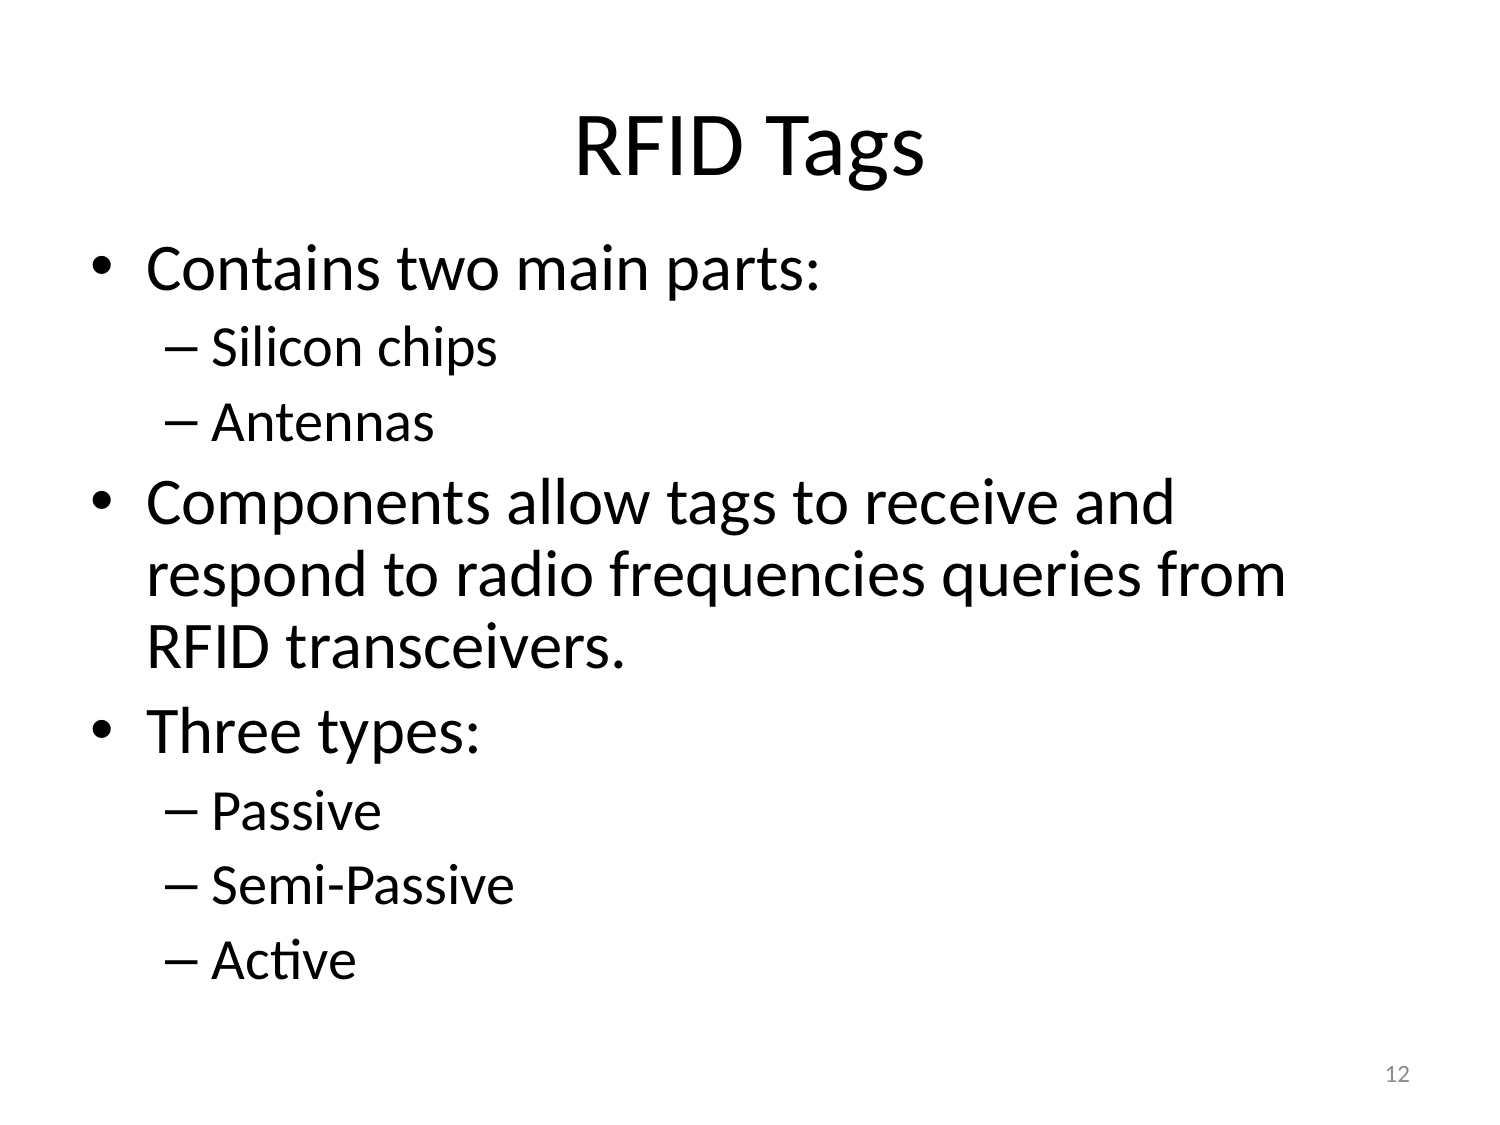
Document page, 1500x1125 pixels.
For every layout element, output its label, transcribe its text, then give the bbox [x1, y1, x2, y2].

list Contains two main parts: Silicon chips Antennas Components allow tags to receive and respond to radio frequencies queries from RFID transceivers. Three types: Passive Semi-Passive Active [75, 224, 1425, 1075]
slide_number <number> [1074, 1042, 1425, 1103]
title RFID Tags [75, 45, 1425, 224]
